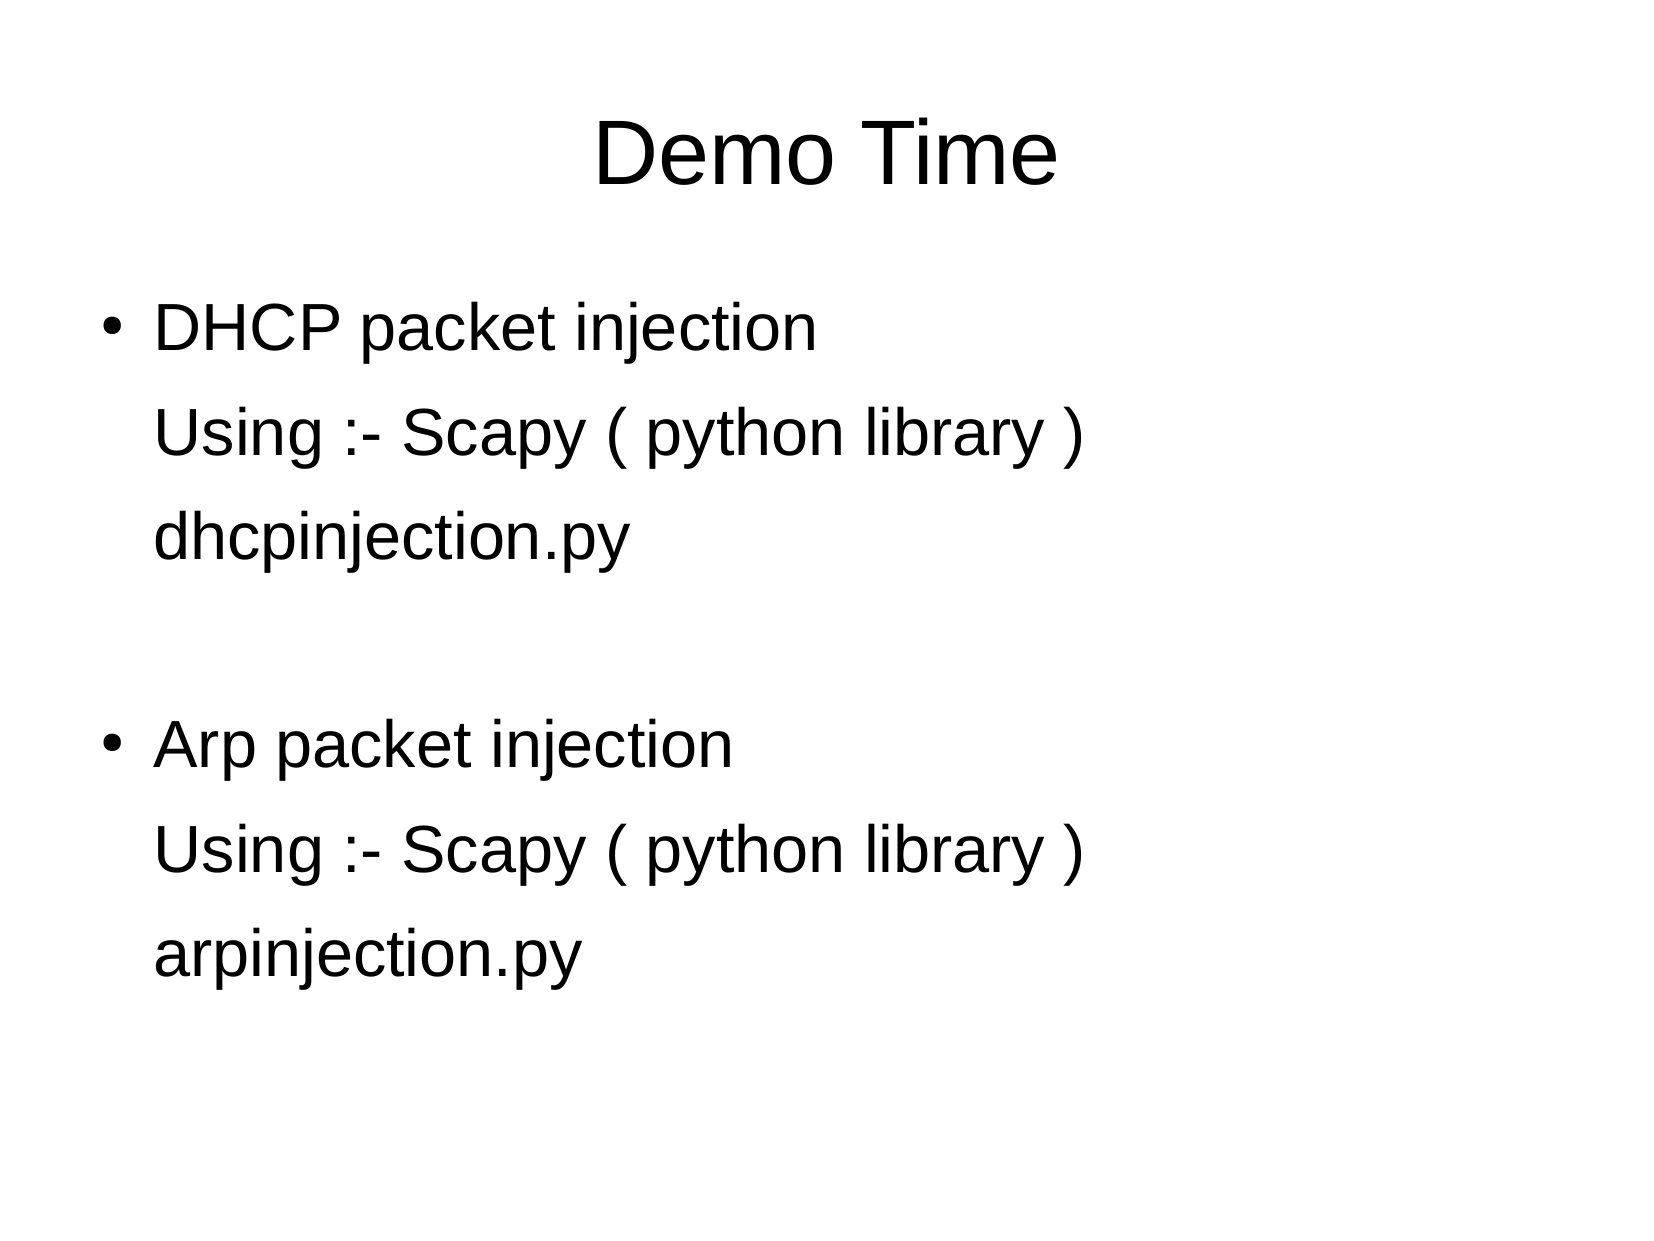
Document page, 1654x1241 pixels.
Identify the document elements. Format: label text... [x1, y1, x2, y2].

list DHCP packet injection Using :- Scapy ( python library ) dhcpinjection.py Arp packet injection Using :- Scapy ( python library ) arpinjection.py [82, 290, 1571, 1010]
title Demo Time [82, 49, 1571, 257]
